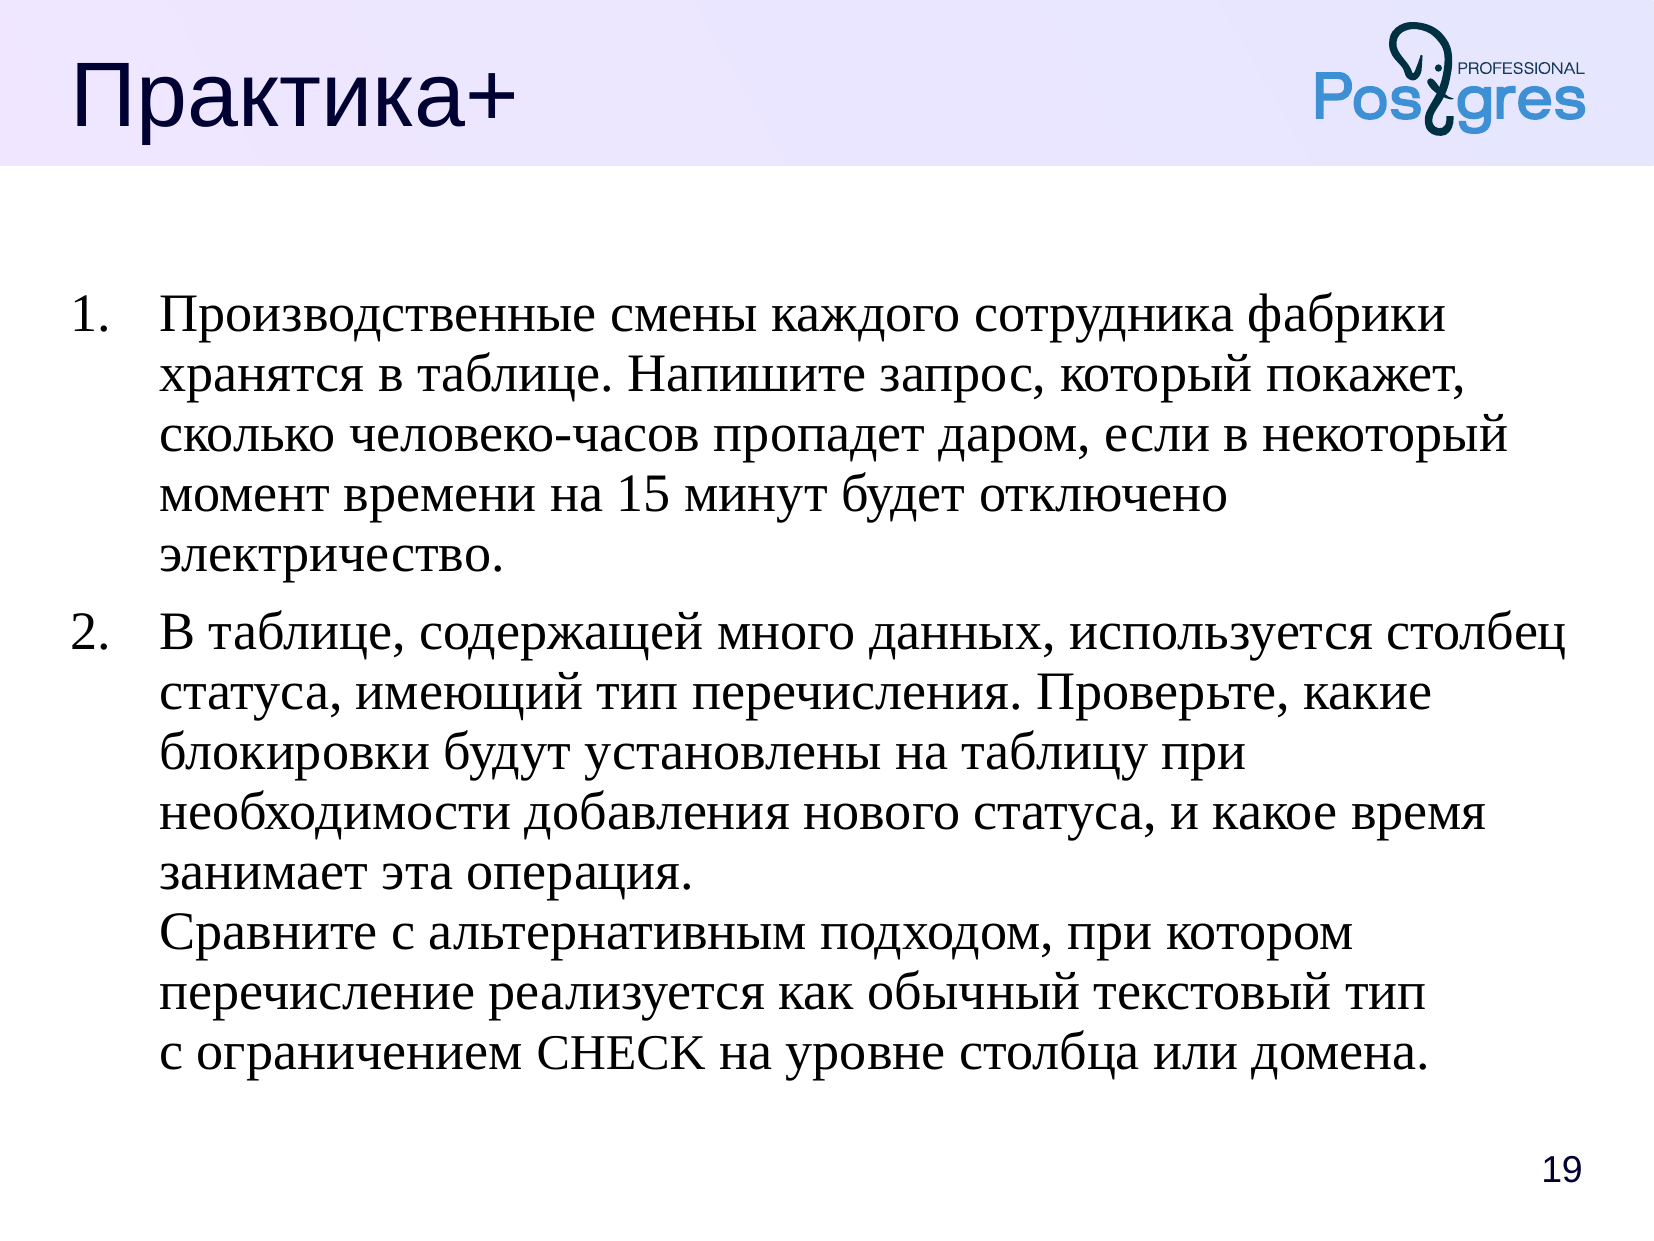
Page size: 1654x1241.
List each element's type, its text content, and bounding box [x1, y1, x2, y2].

list Производственные смены каждого сотрудника фабрики хранятся в таблице. Напишите запрос, который покажет, сколько человеко-часов пропадет даром, если в некоторый момент времени на 15 минут будет отключено электричество. В таблице, содержащей много данных, используется столбец статуса, имеющий тип перечисления. Проверьте, какие блокировки будут установлены на таблицу при необходимости добавления нового статуса, и какое время занимает эта операция. Сравните с альтернативным подходом, при котором перечисление реализуется как обычный текстовый тип с ограничением CHECK на уровне столбца или домена. [70, 283, 1583, 1134]
title Практика+ [70, 43, 1241, 147]
